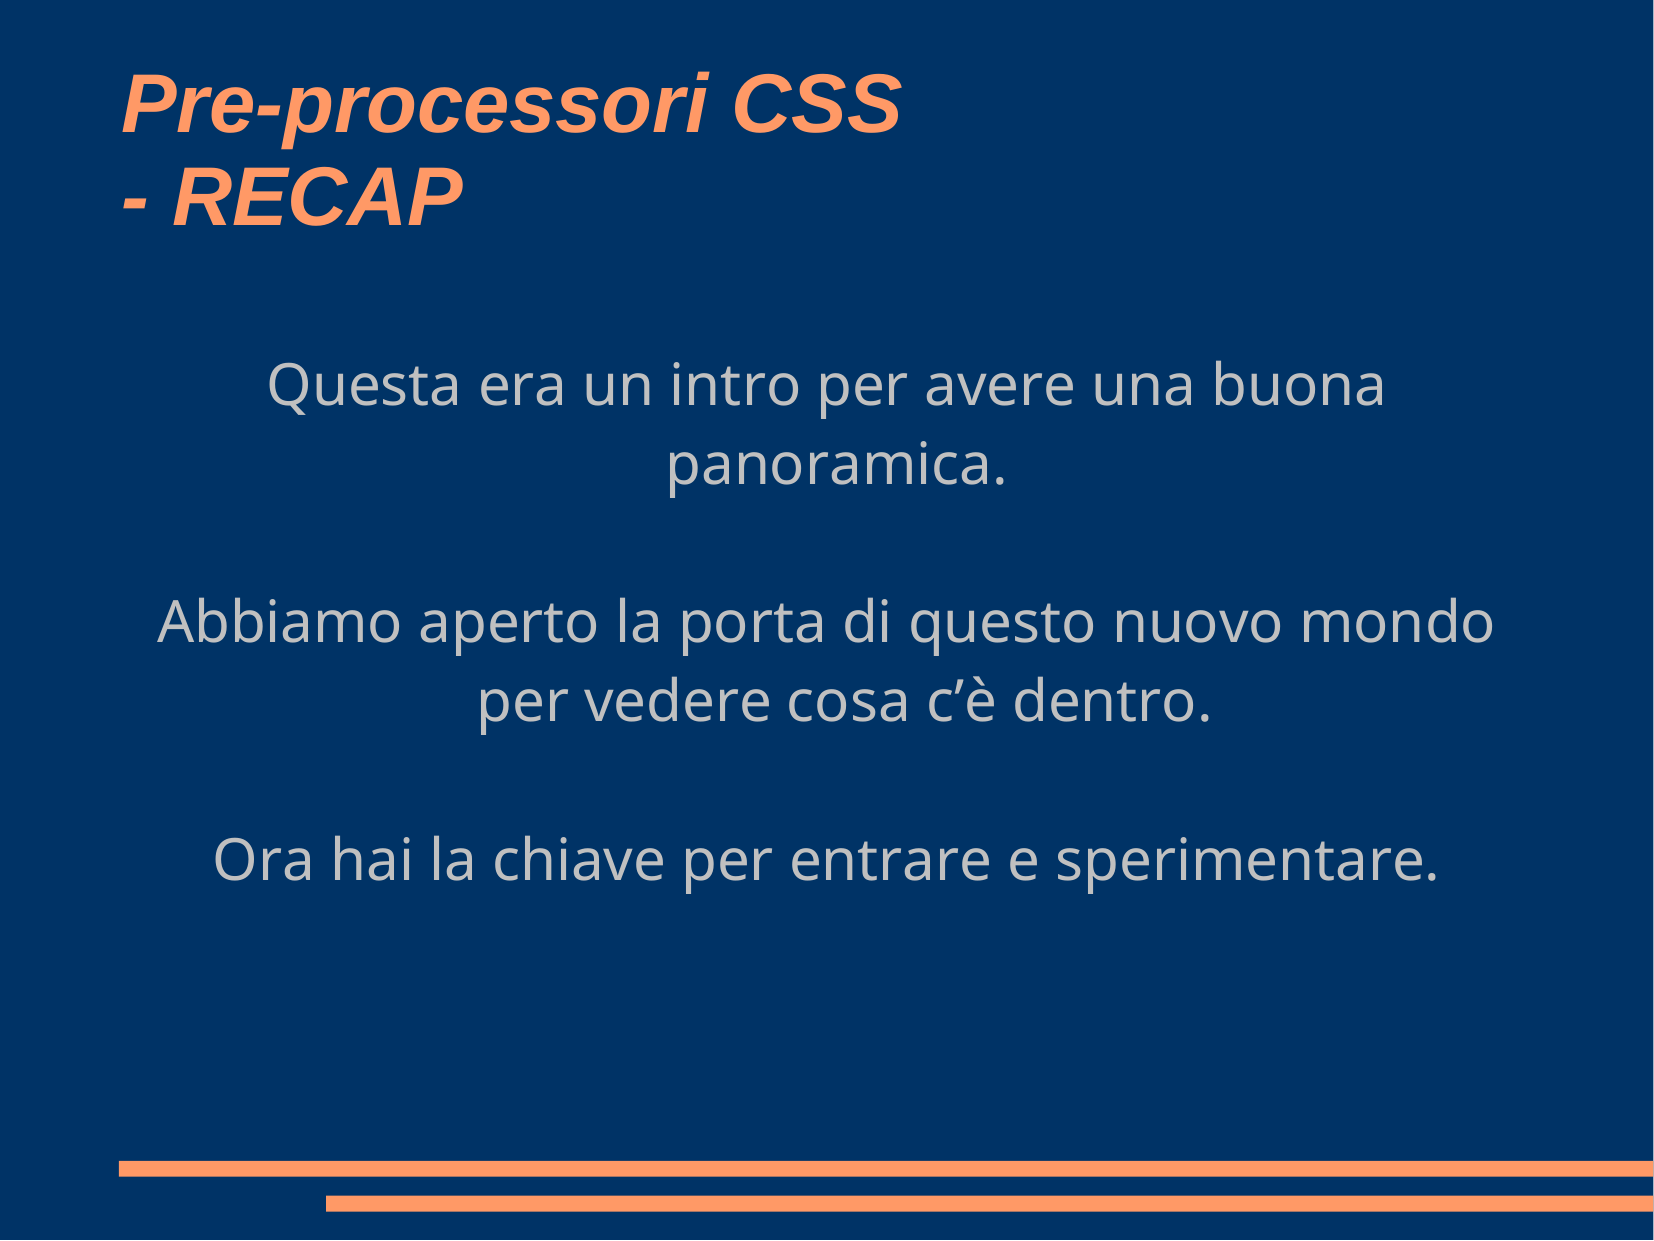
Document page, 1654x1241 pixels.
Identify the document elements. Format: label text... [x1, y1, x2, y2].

subtitle Questa era un intro per avere una buona panoramica. Abbiamo aperto la porta di questo nuovo mondo per vedere cosa c’è dentro. Ora hai la chiave per entrare e sperimentare. [107, 215, 1547, 1026]
title Pre-processori CSS - RECAP [121, 46, 1534, 215]
